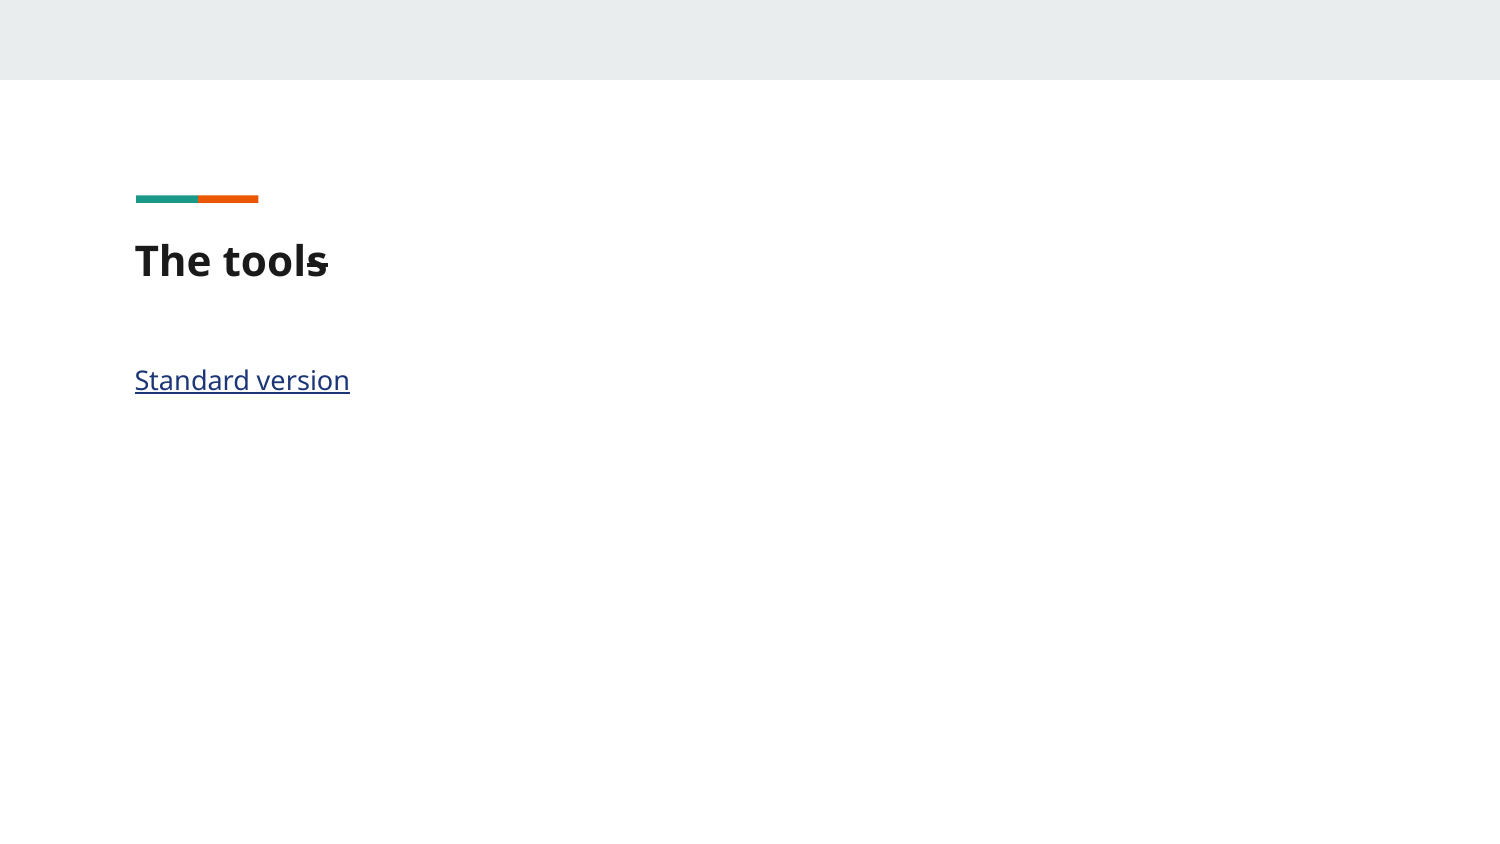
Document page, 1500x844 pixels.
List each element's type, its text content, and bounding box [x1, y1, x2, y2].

title The tools [119, 216, 1381, 305]
list Standard version [119, 341, 1381, 712]
